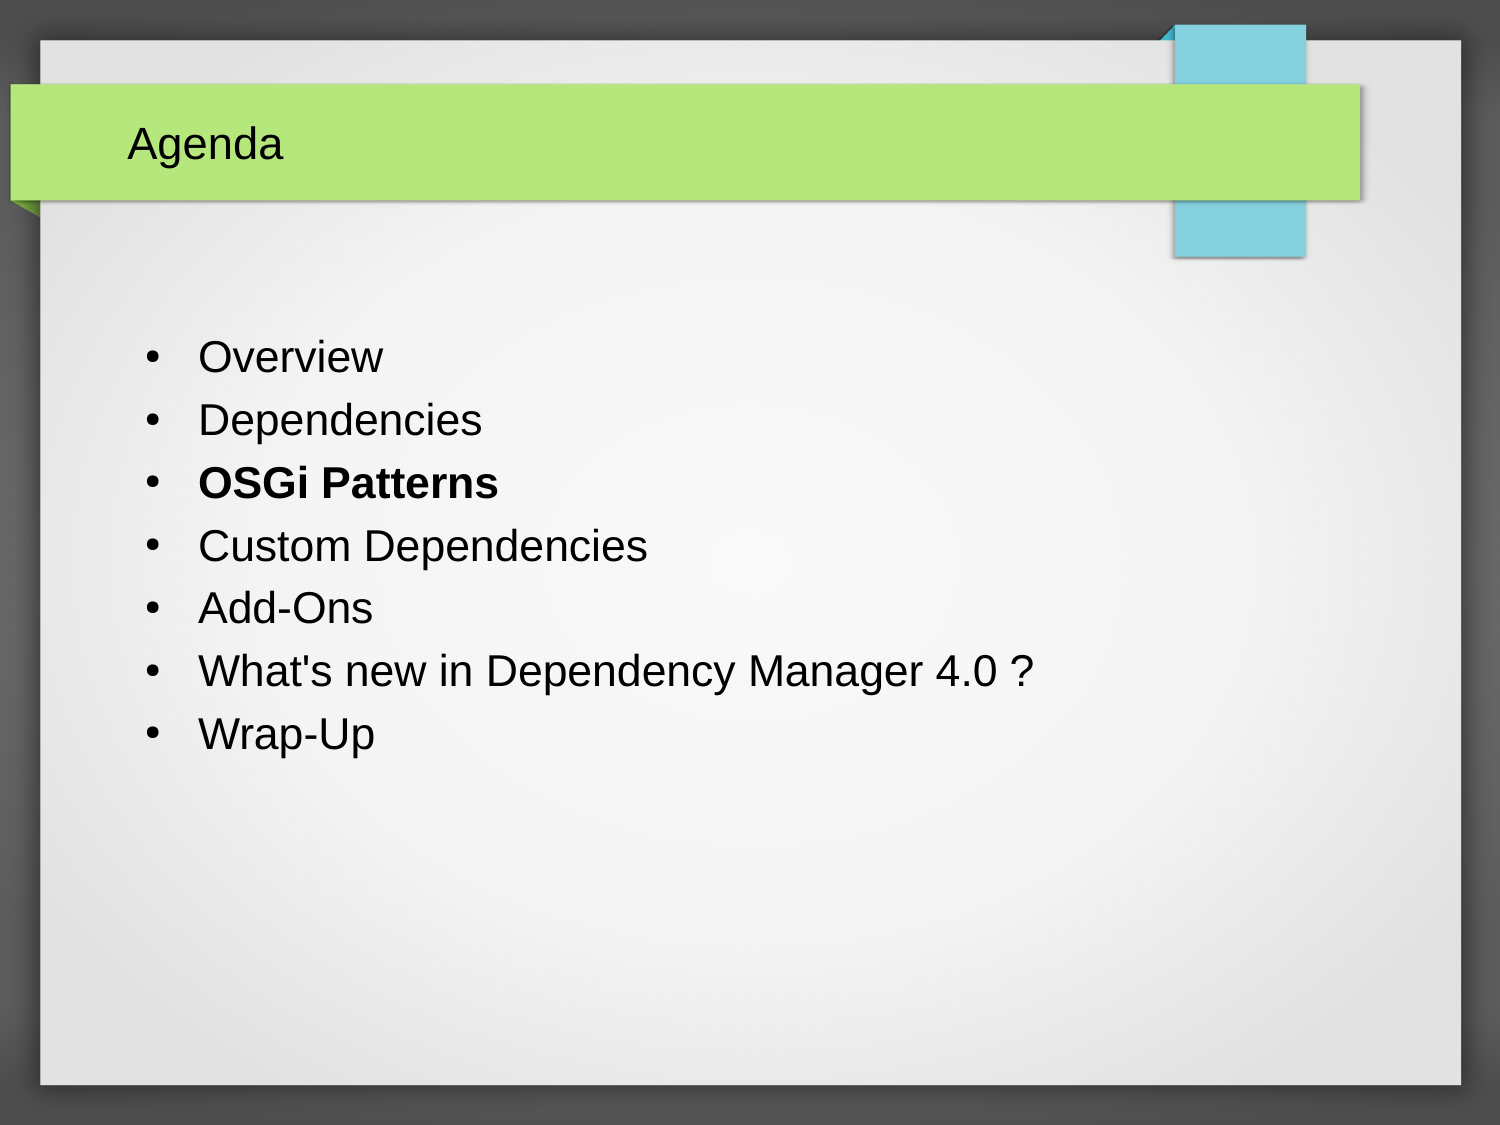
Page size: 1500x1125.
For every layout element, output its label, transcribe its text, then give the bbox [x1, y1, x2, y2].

title Agenda [112, 42, 1388, 246]
list Overview Dependencies OSGi Patterns Custom Dependencies Add-Ons What's new in Dependency Manager 4.0 ? Wrap-Up [112, 324, 1388, 978]
picture [0, 0, 1500, 1125]
